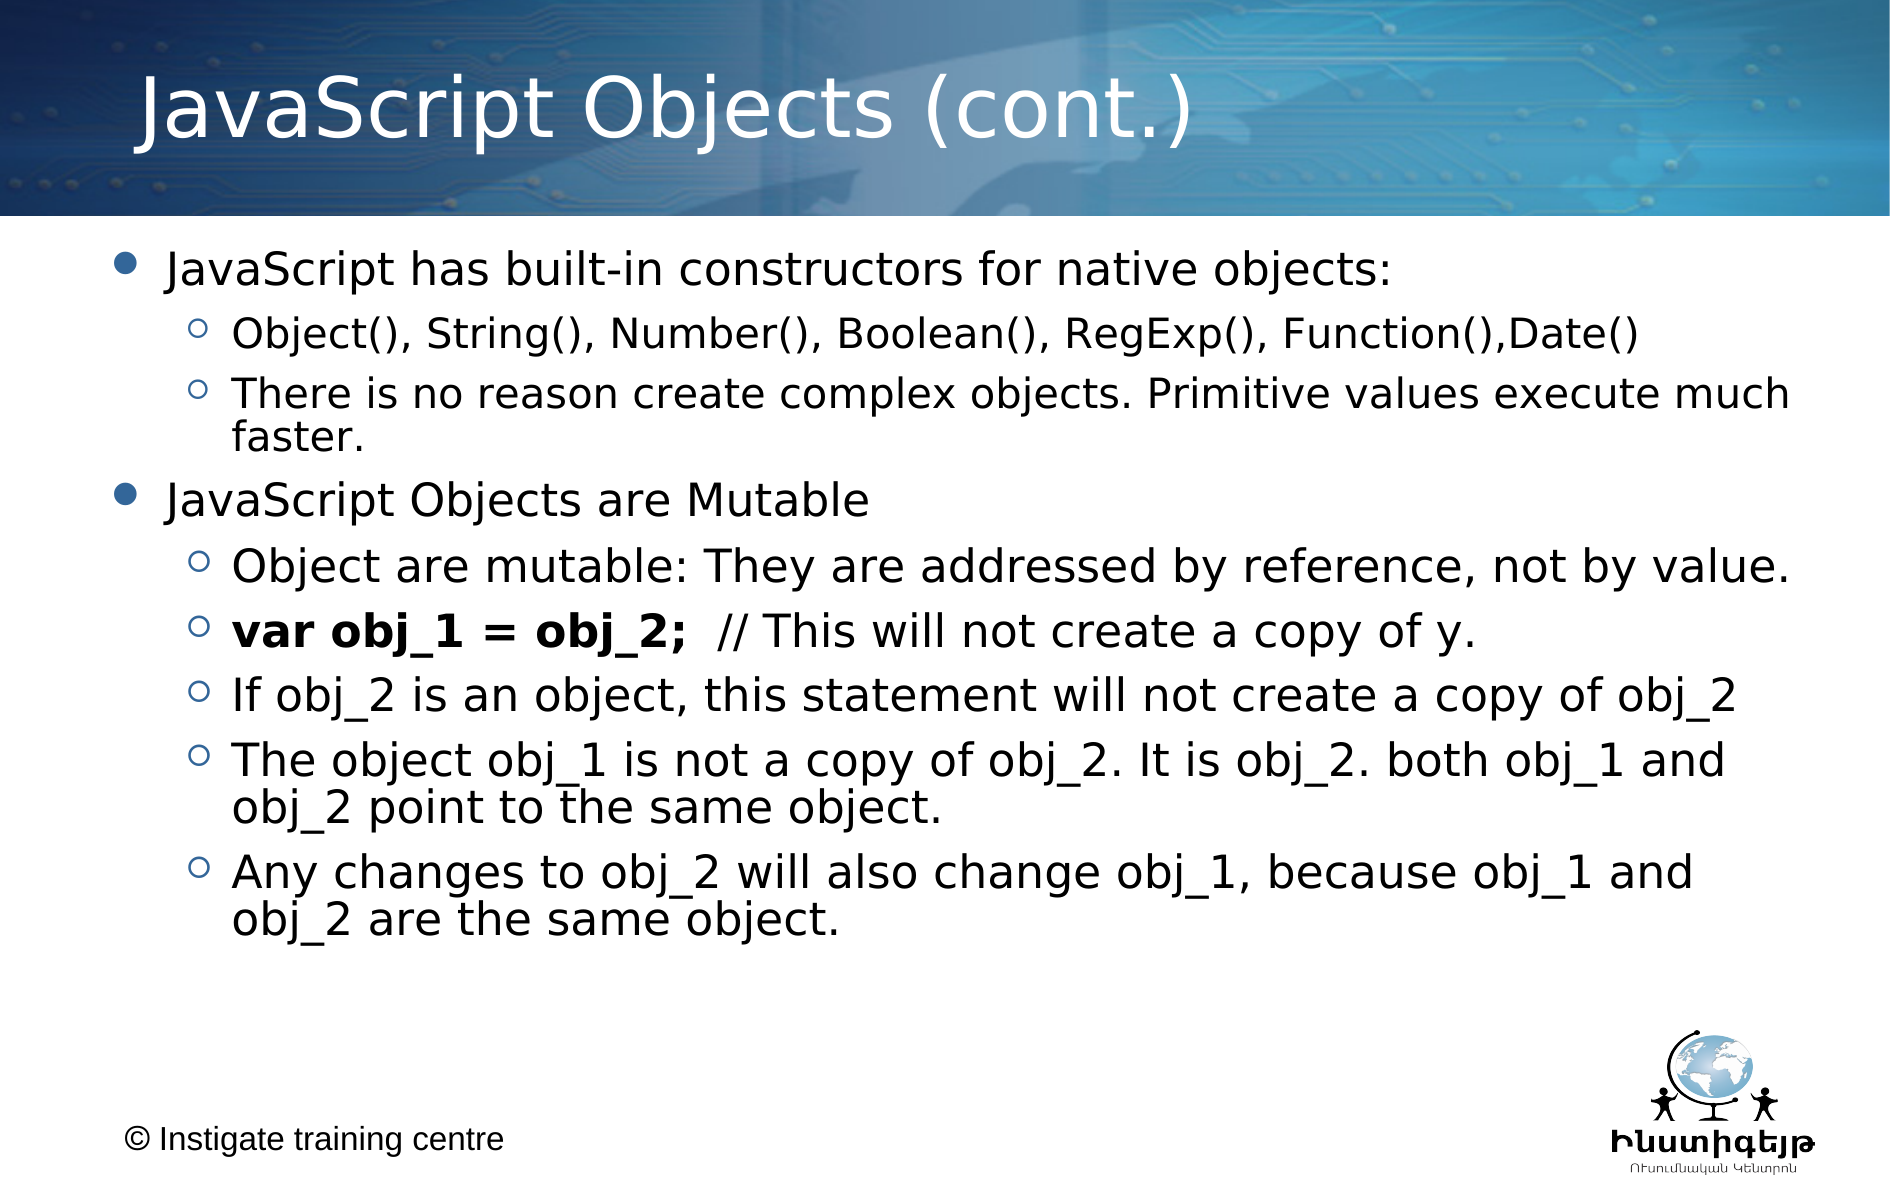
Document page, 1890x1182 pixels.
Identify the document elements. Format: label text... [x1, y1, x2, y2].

picture [1612, 1030, 1815, 1175]
list JavaScript has built-in constructors for native objects: Object(), String(), Number(), Boolean(), RegExp(), Function(),Date() There is no reason create complex objects. Primitive values execute much faster. JavaScript Objects are Mutable Object are mutable: They are addressed by reference, not by value. var obj_1 = obj_2; // This will not create a copy of y. If obj_2 is an object, this statement will not create a copy of obj_2 The object obj_1 is not a copy of obj_2. It is obj_2. both obj_1 and obj_2 point to the same object. Any changes to obj_2 will also change obj_1, because obj_1 and obj_2 are the same object. [110, 247, 1801, 274]
picture [0, 0, 1890, 216]
